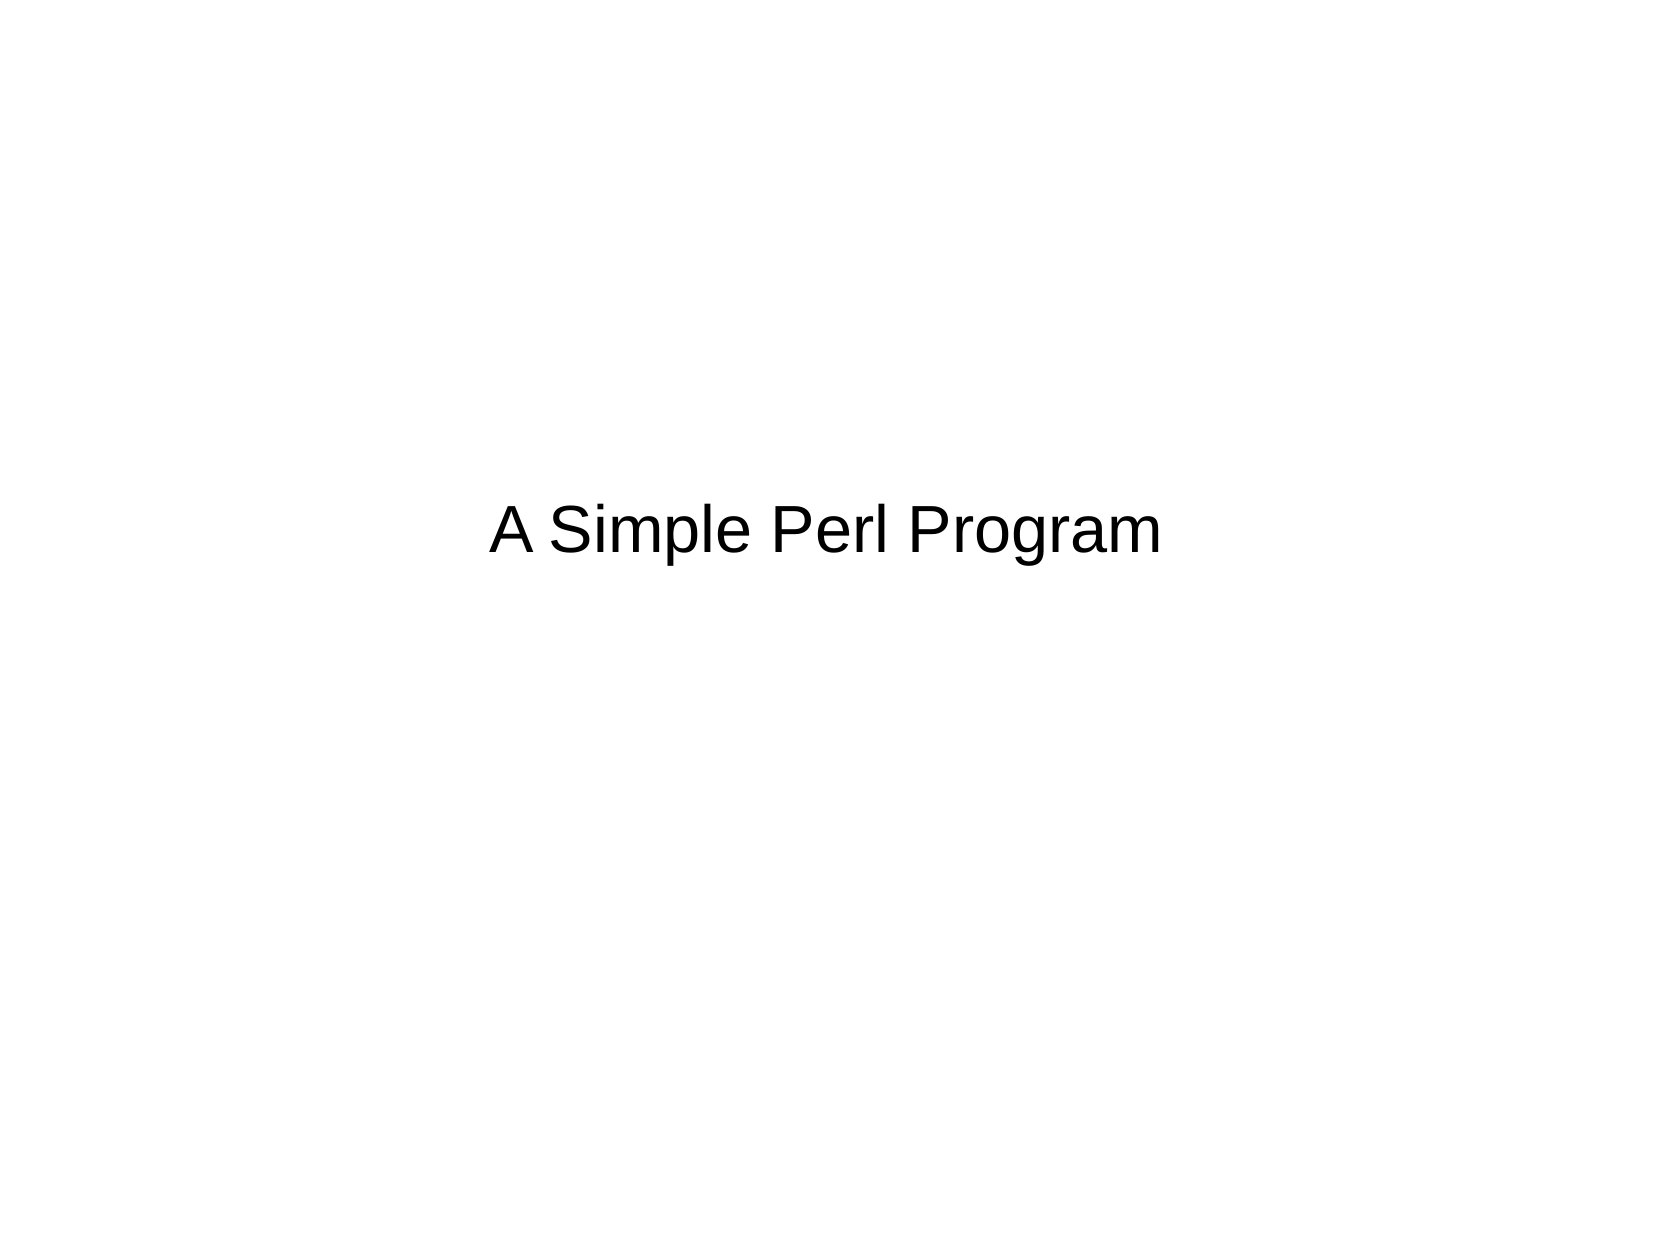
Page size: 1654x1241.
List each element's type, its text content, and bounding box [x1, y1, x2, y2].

subtitle A Simple Perl Program [82, 49, 1571, 1010]
